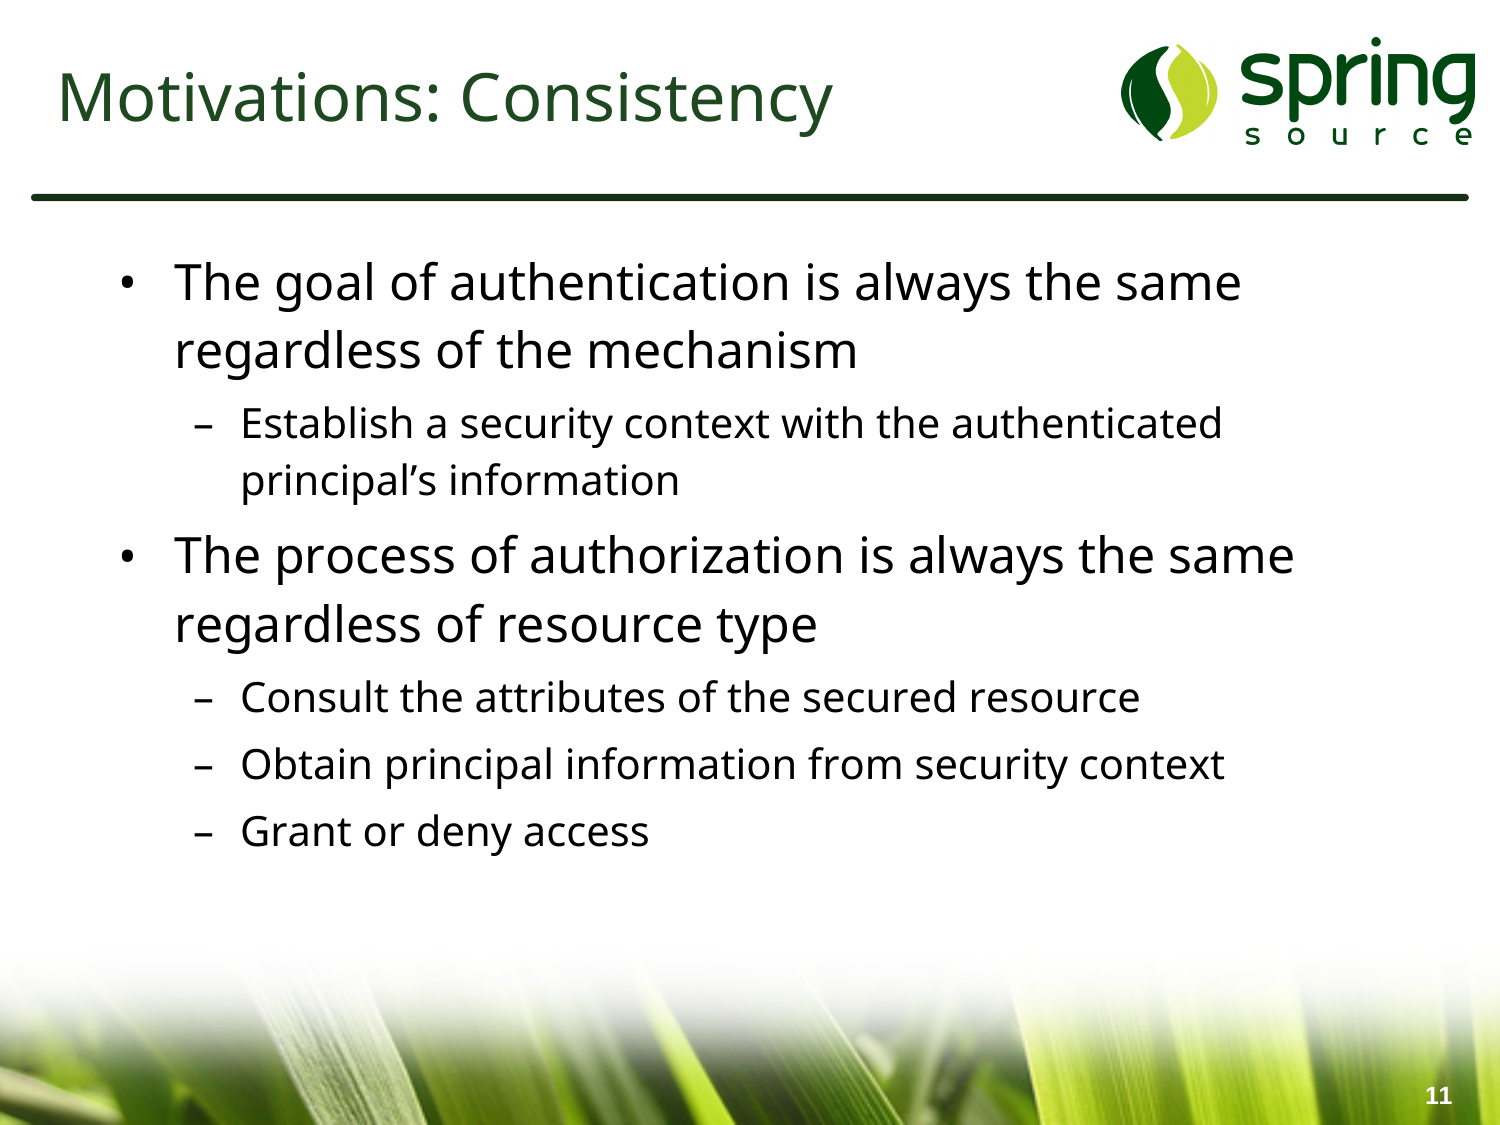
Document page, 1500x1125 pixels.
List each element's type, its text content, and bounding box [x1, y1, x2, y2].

list The goal of authentication is always the same regardless of the mechanism Establish a security context with the authenticated principal’s information The process of authorization is always the same regardless of resource type Consult the attributes of the secured resource Obtain principal information from security context Grant or deny access [103, 239, 1394, 903]
picture [1121, 37, 1475, 145]
picture [0, 944, 1500, 1125]
title Motivations: Consistency [56, 14, 1089, 176]
